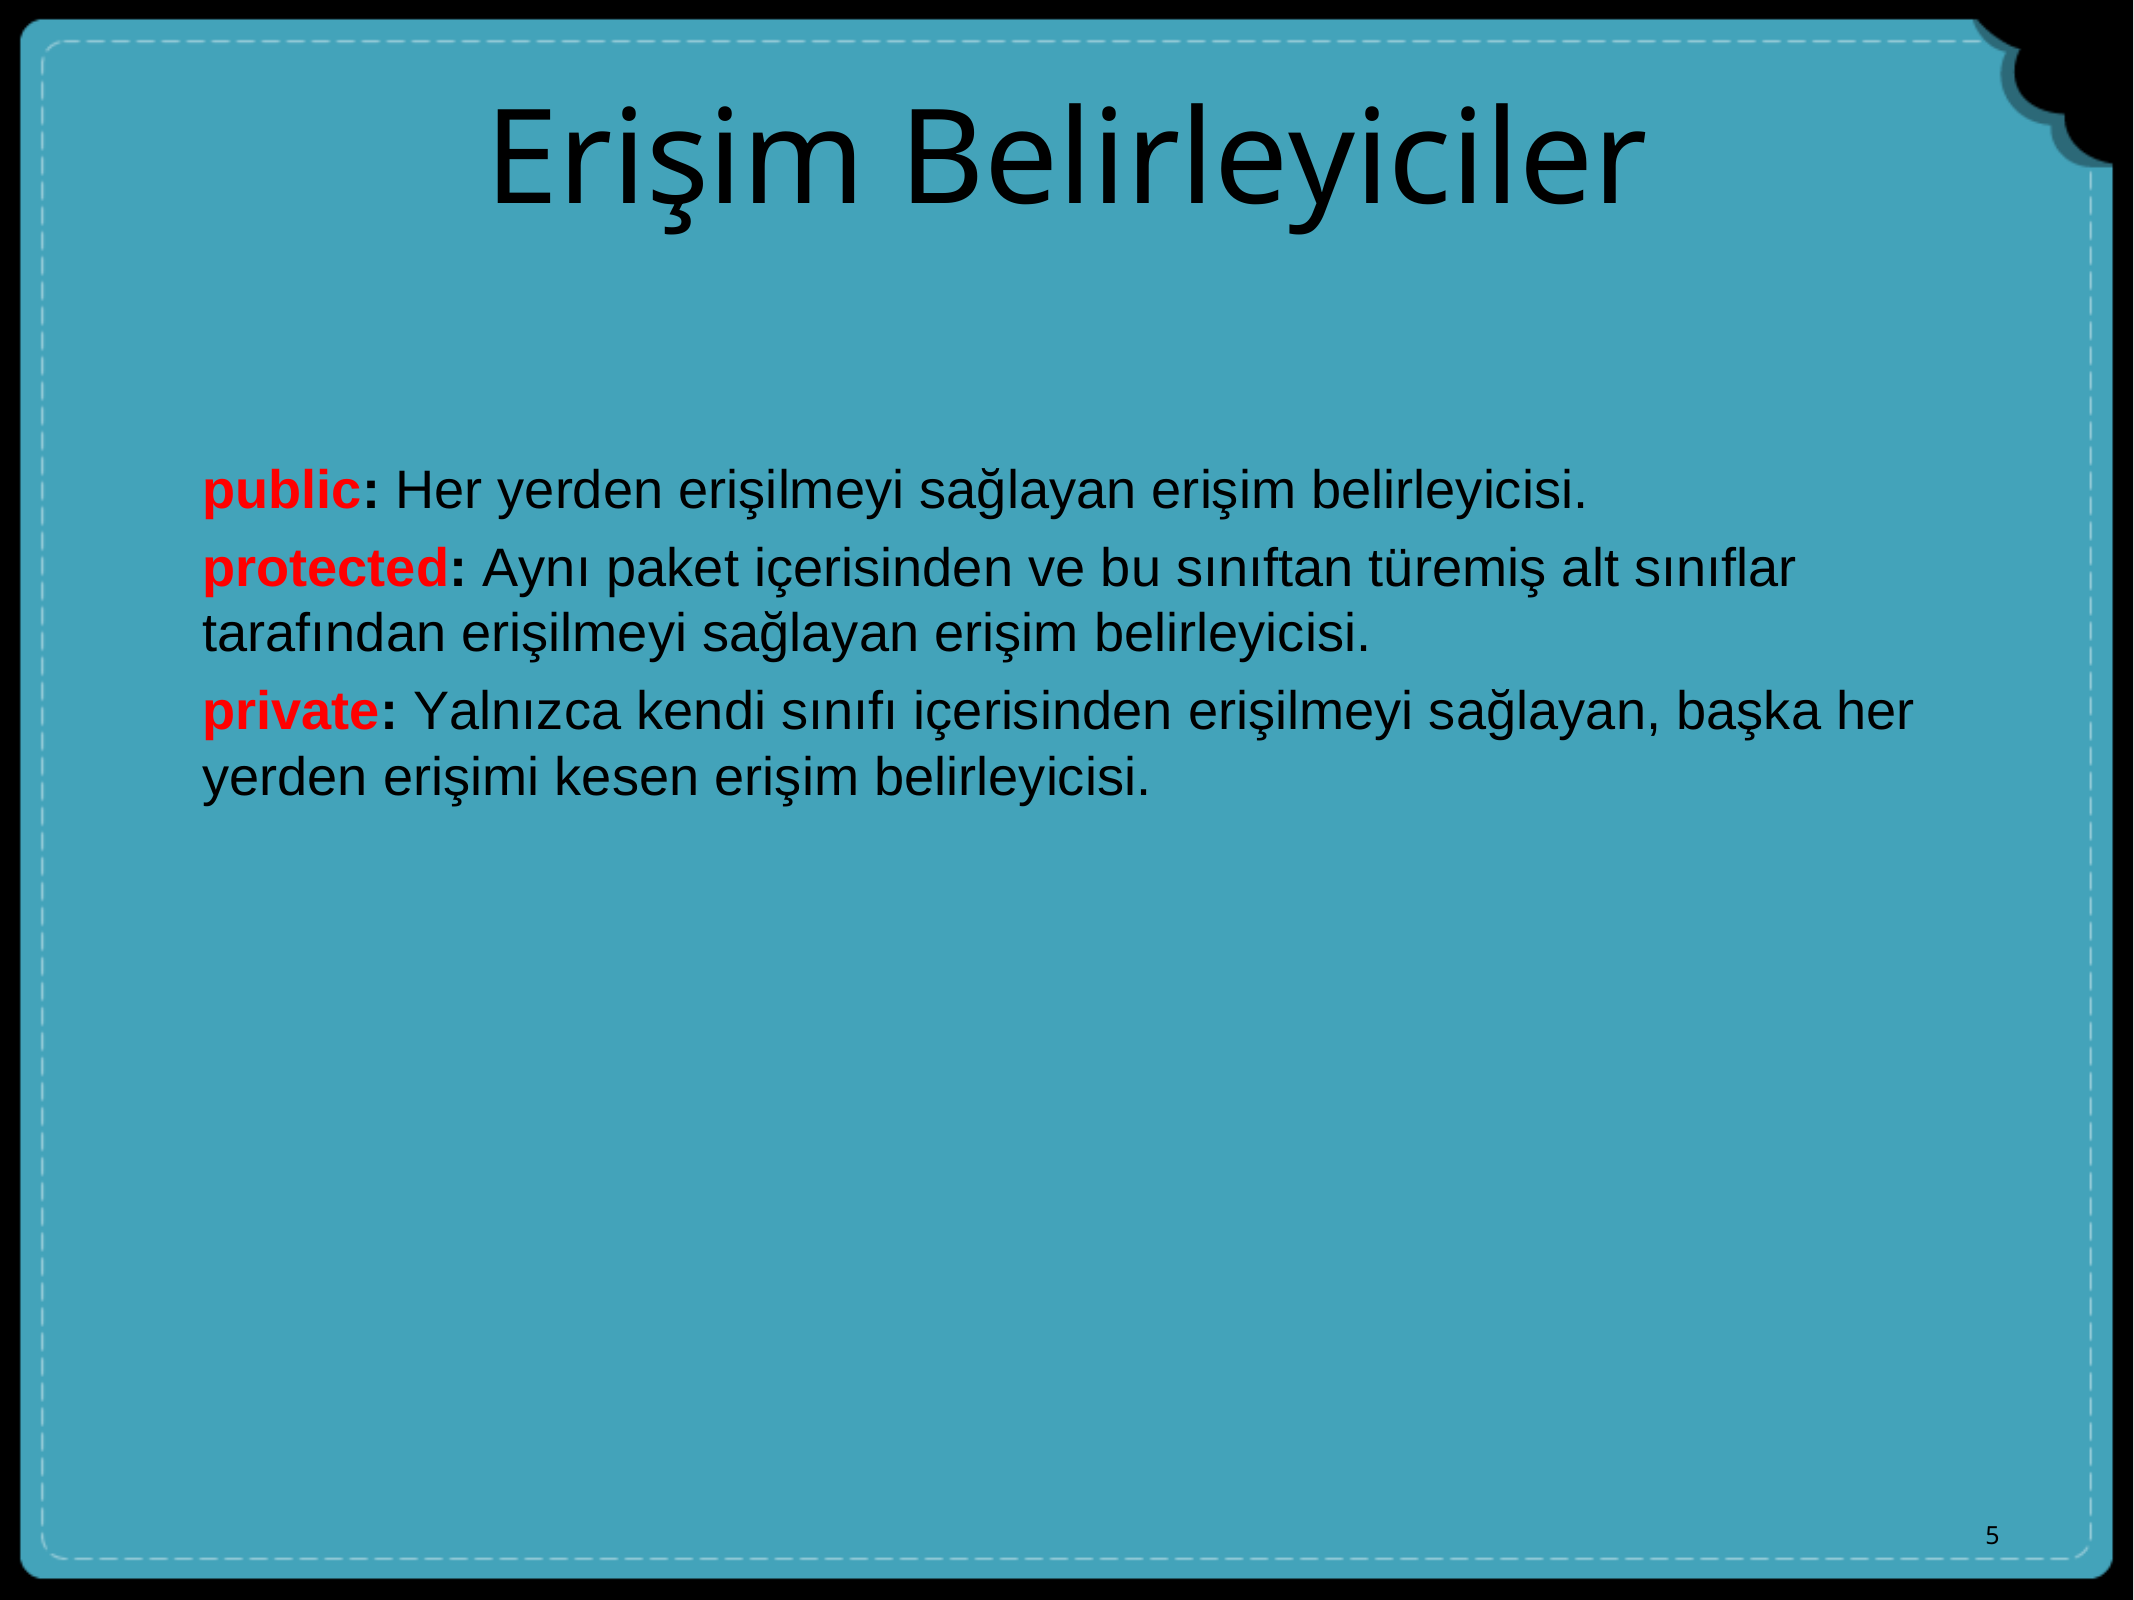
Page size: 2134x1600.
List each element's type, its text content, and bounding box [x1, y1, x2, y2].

text_box public: Her yerden erişilmeyi sağlayan erişim belirleyicisi. protected: Aynı paket içerisinden ve bu sınıftan türemiş alt sınıflar tarafından erişilmeyi sağlayan erişim belirleyicisi. private: Yalnızca kendi sınıfı içerisinden erişilmeyi sağlayan, başka her yerden erişimi kesen erişim belirleyicisi. [187, 446, 2012, 1201]
picture [0, 0, 2134, 1600]
title Erişim Belirleyiciler [106, 64, 2027, 311]
